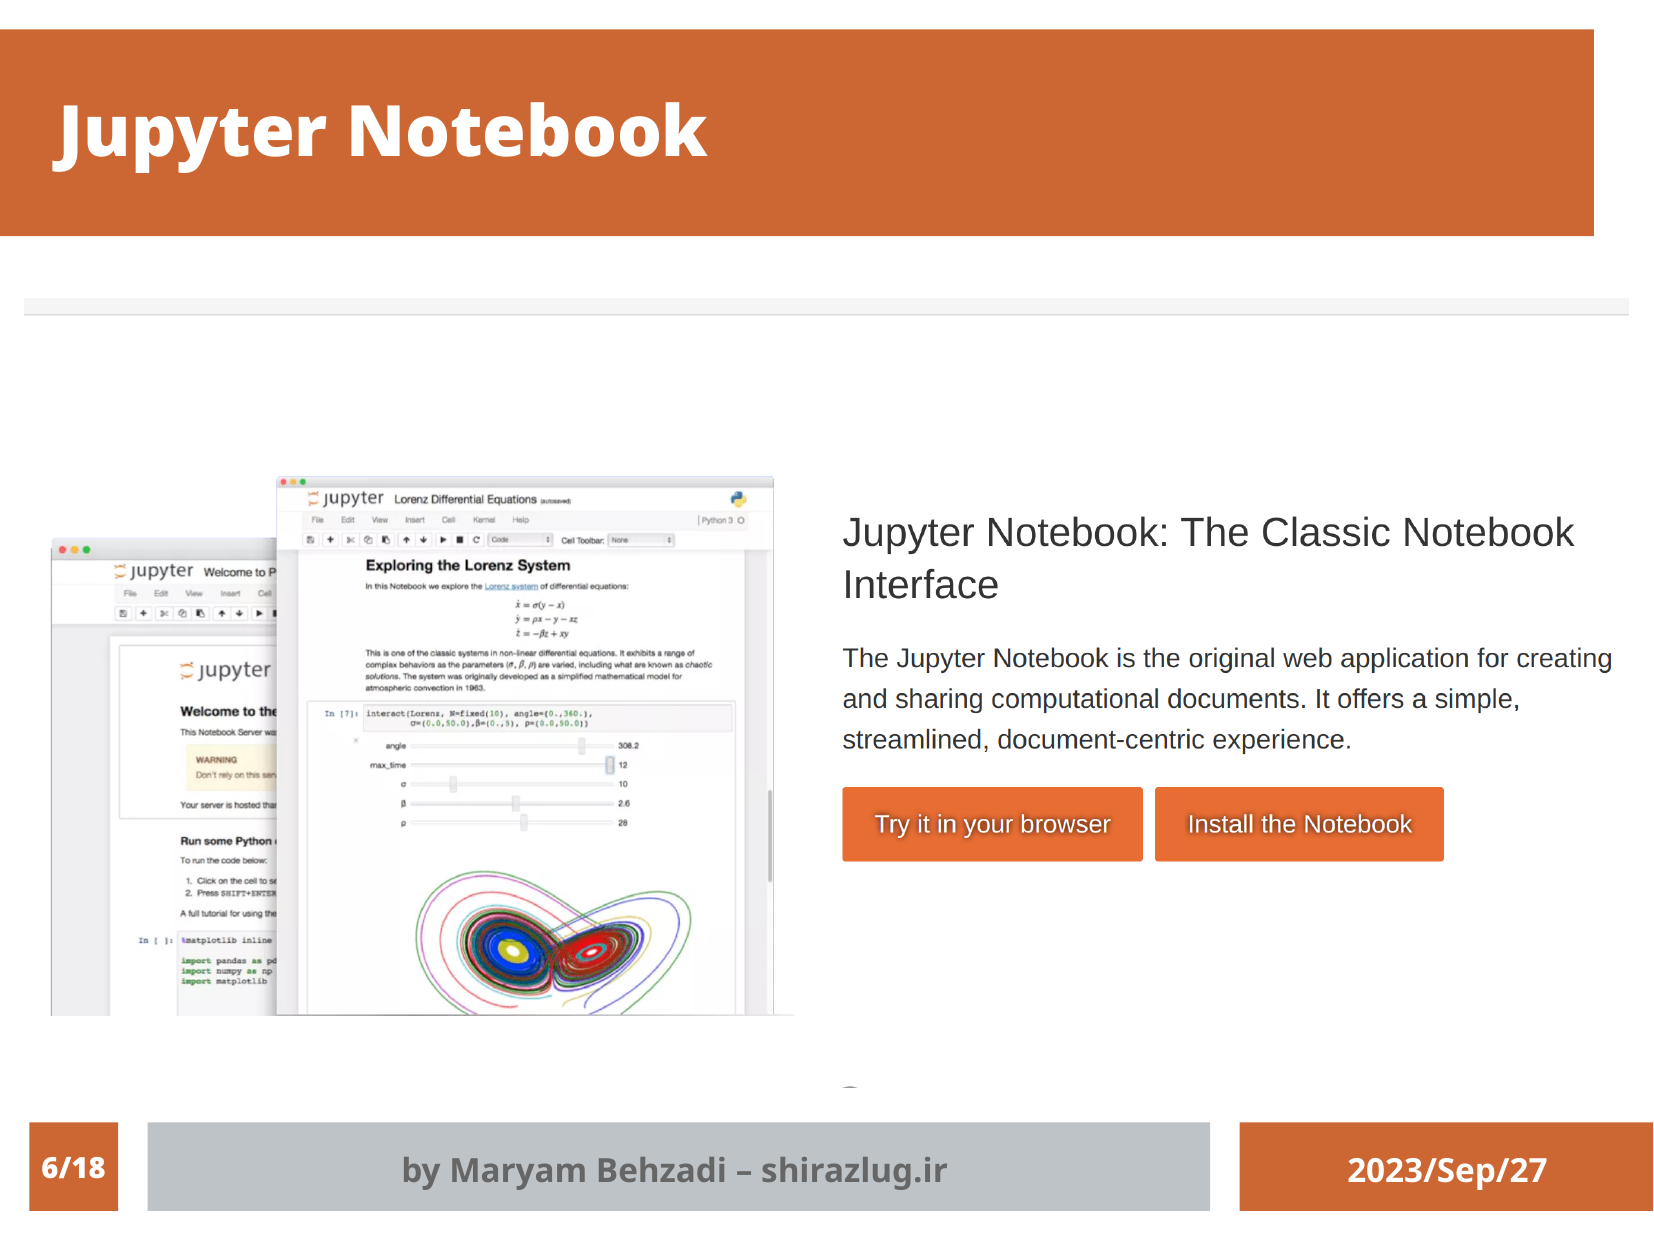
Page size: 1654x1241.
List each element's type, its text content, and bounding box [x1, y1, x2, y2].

picture [24, 298, 1629, 1088]
title Jupyter Notebook [58, 90, 1594, 178]
